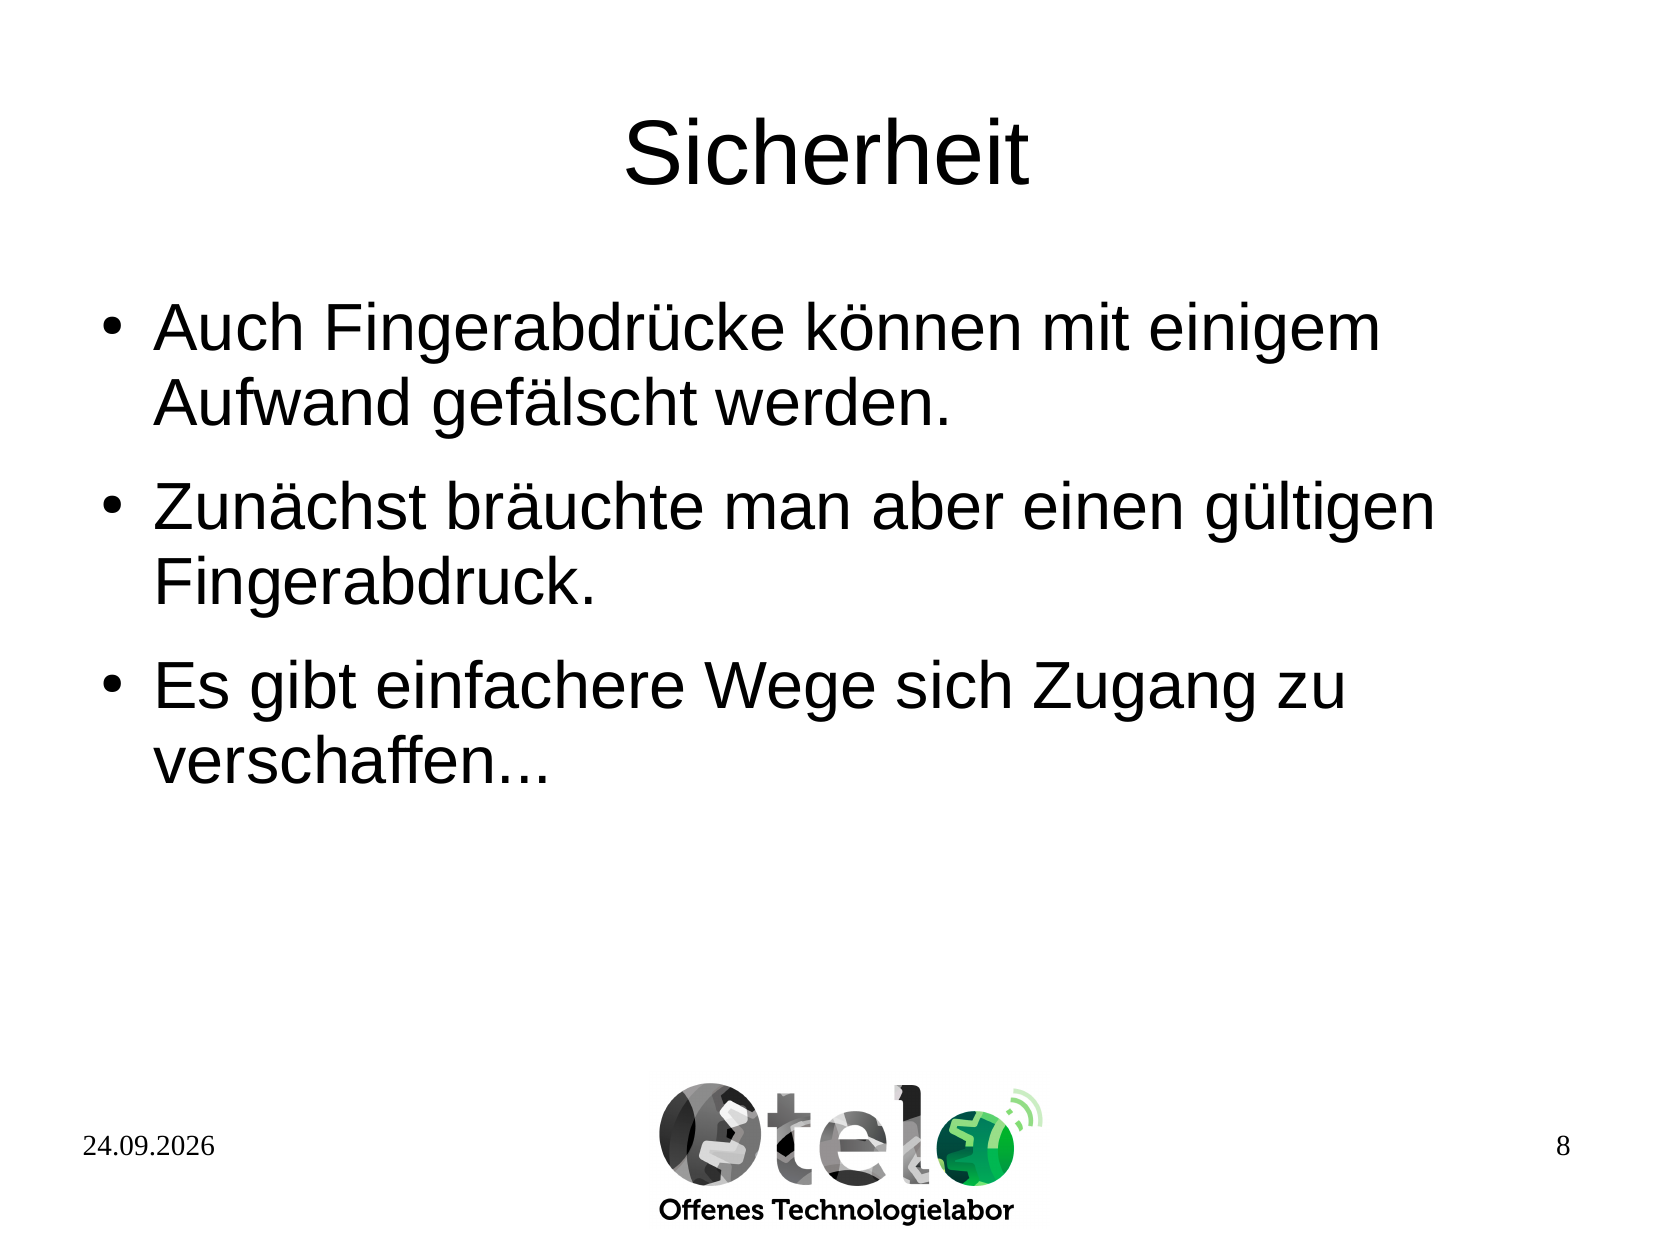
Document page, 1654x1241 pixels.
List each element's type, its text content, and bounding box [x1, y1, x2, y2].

picture [649, 1071, 1050, 1229]
title Sicherheit [82, 49, 1571, 257]
list Auch Fingerabdrücke können mit einigem Aufwand gefälscht werden. Zunächst bräuchte man aber einen gültigen Fingerabdruck. Es gibt einfachere Wege sich Zugang zu verschaffen... [82, 290, 1571, 1010]
